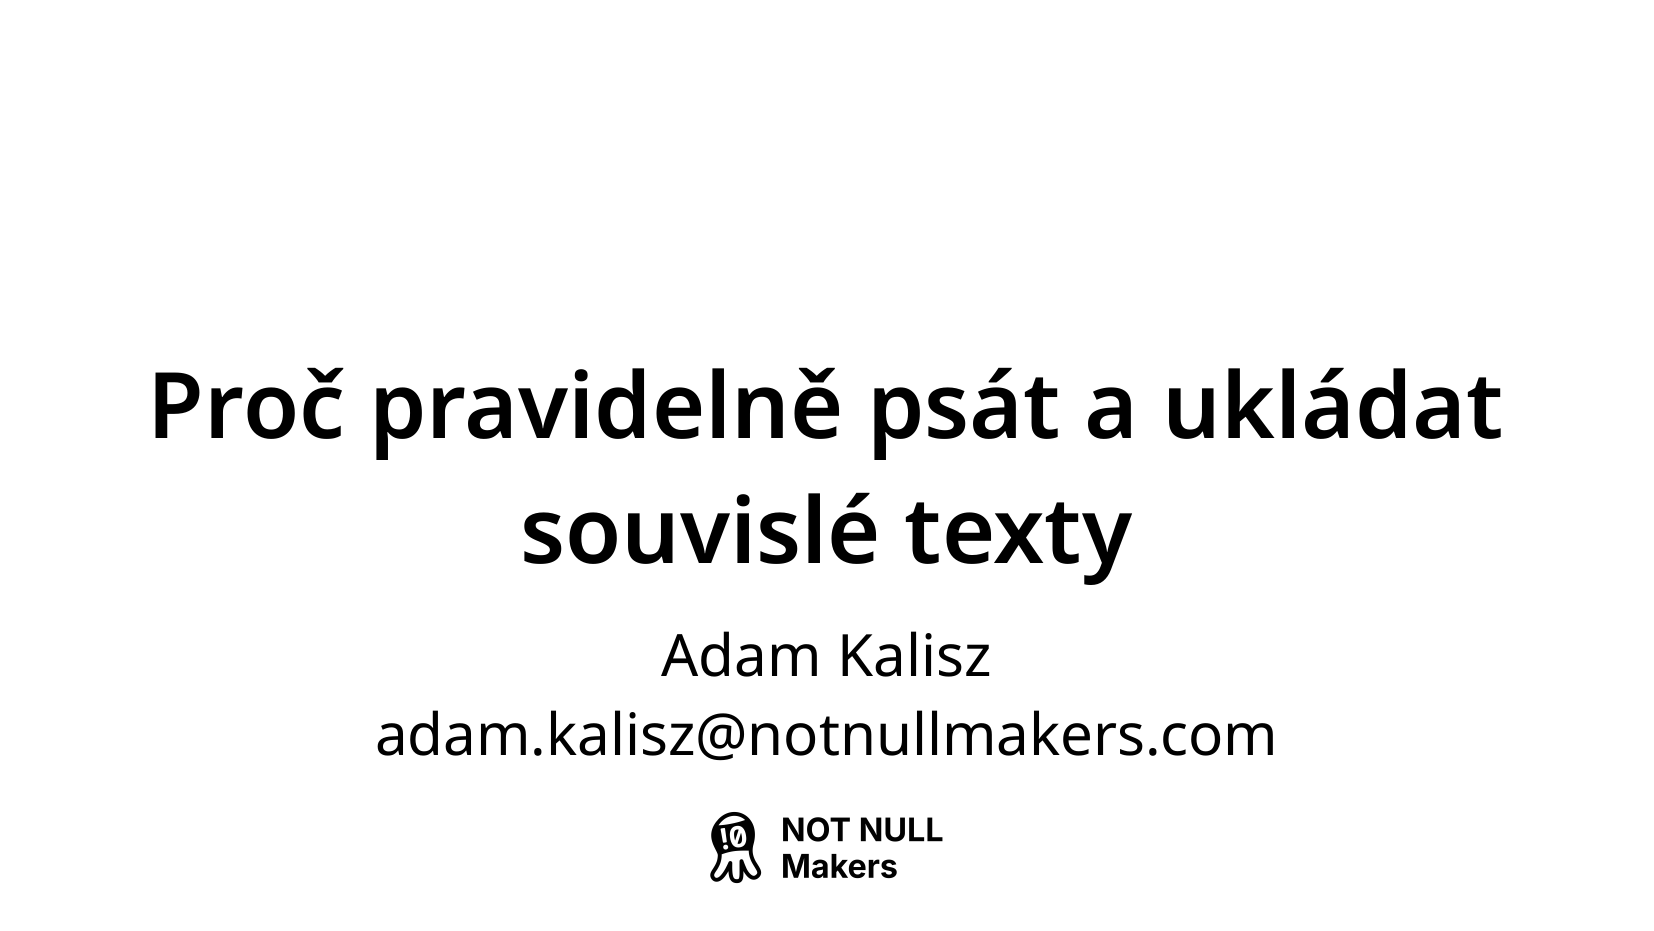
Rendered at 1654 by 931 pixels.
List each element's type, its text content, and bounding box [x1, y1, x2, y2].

title Adam Kalisz adam.kalisz@notnullmakers.com [82, 610, 1571, 777]
title Proč pravidelně psát a ukládat souvislé texty [82, 334, 1571, 596]
picture [676, 787, 977, 908]
